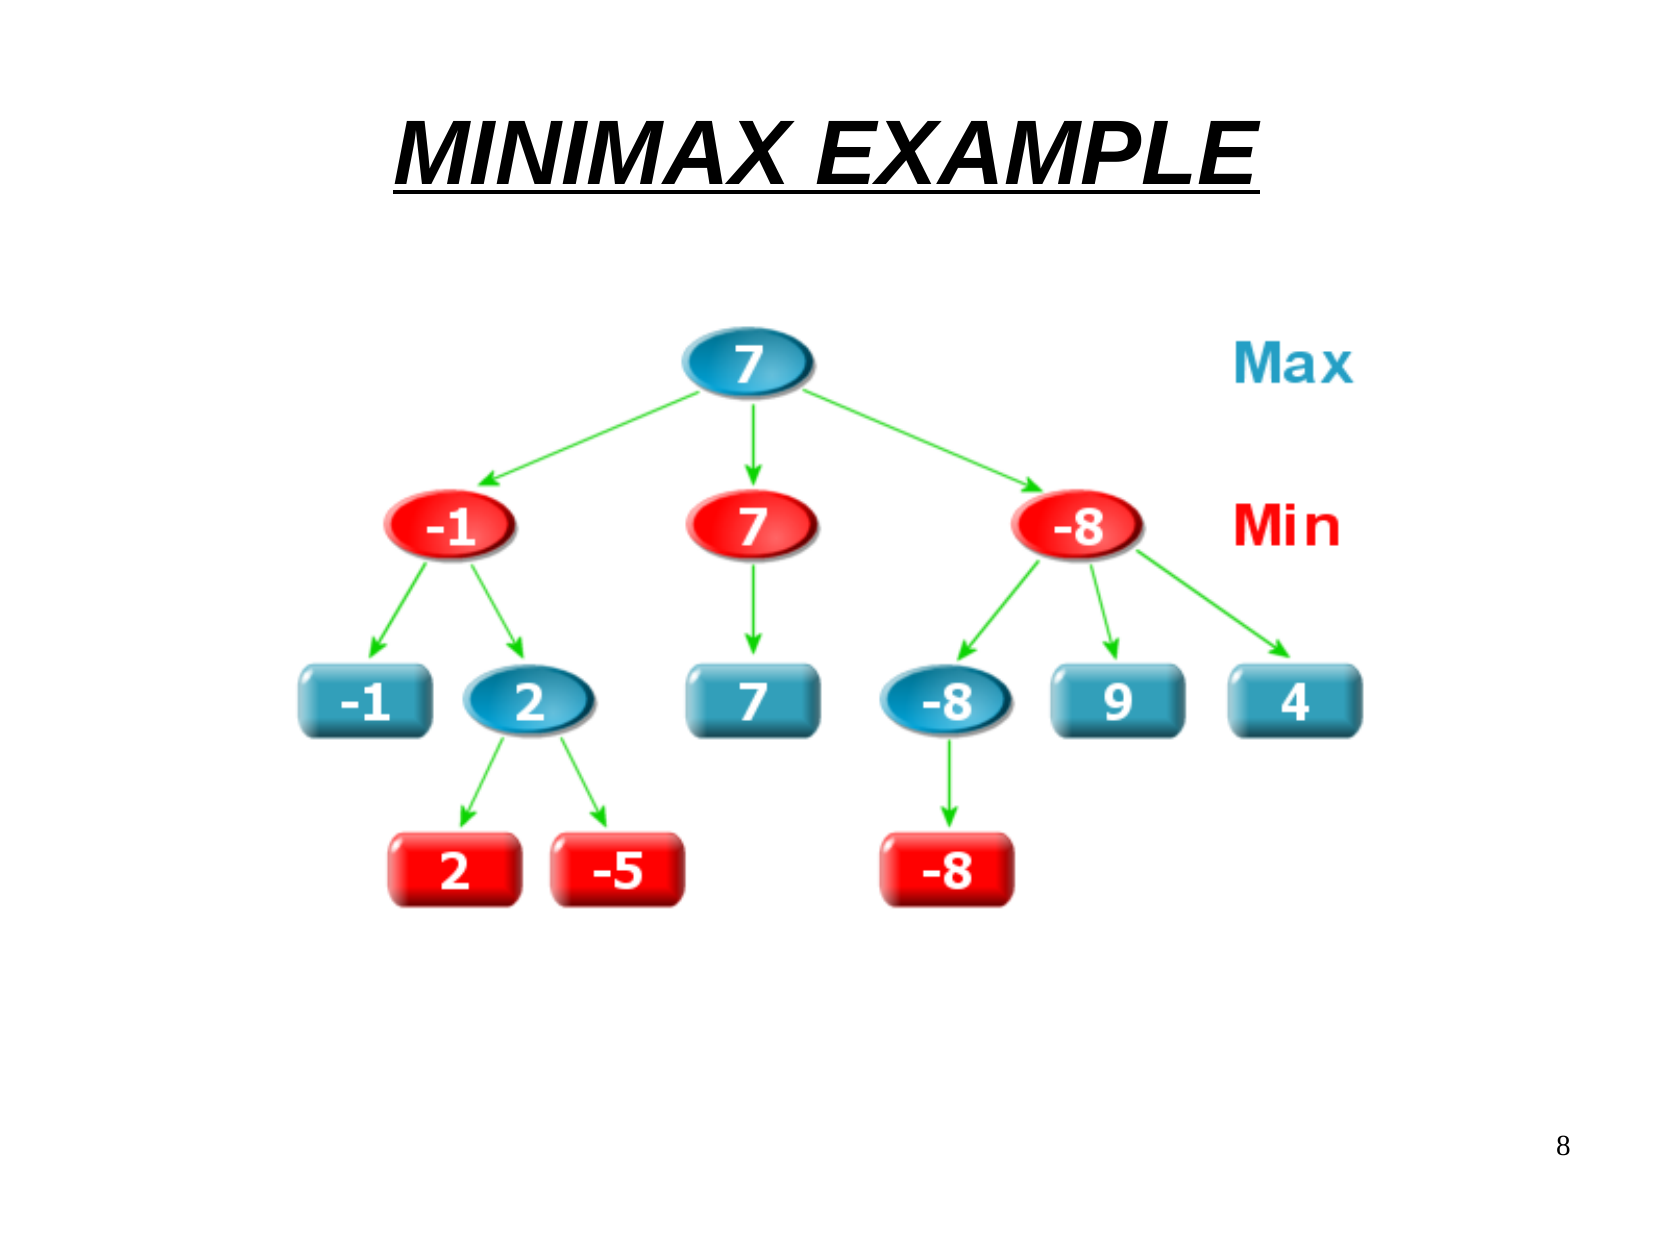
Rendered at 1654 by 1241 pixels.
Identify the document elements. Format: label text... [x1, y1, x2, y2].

picture [265, 300, 1395, 947]
title MINIMAX EXAMPLE [82, 49, 1571, 257]
